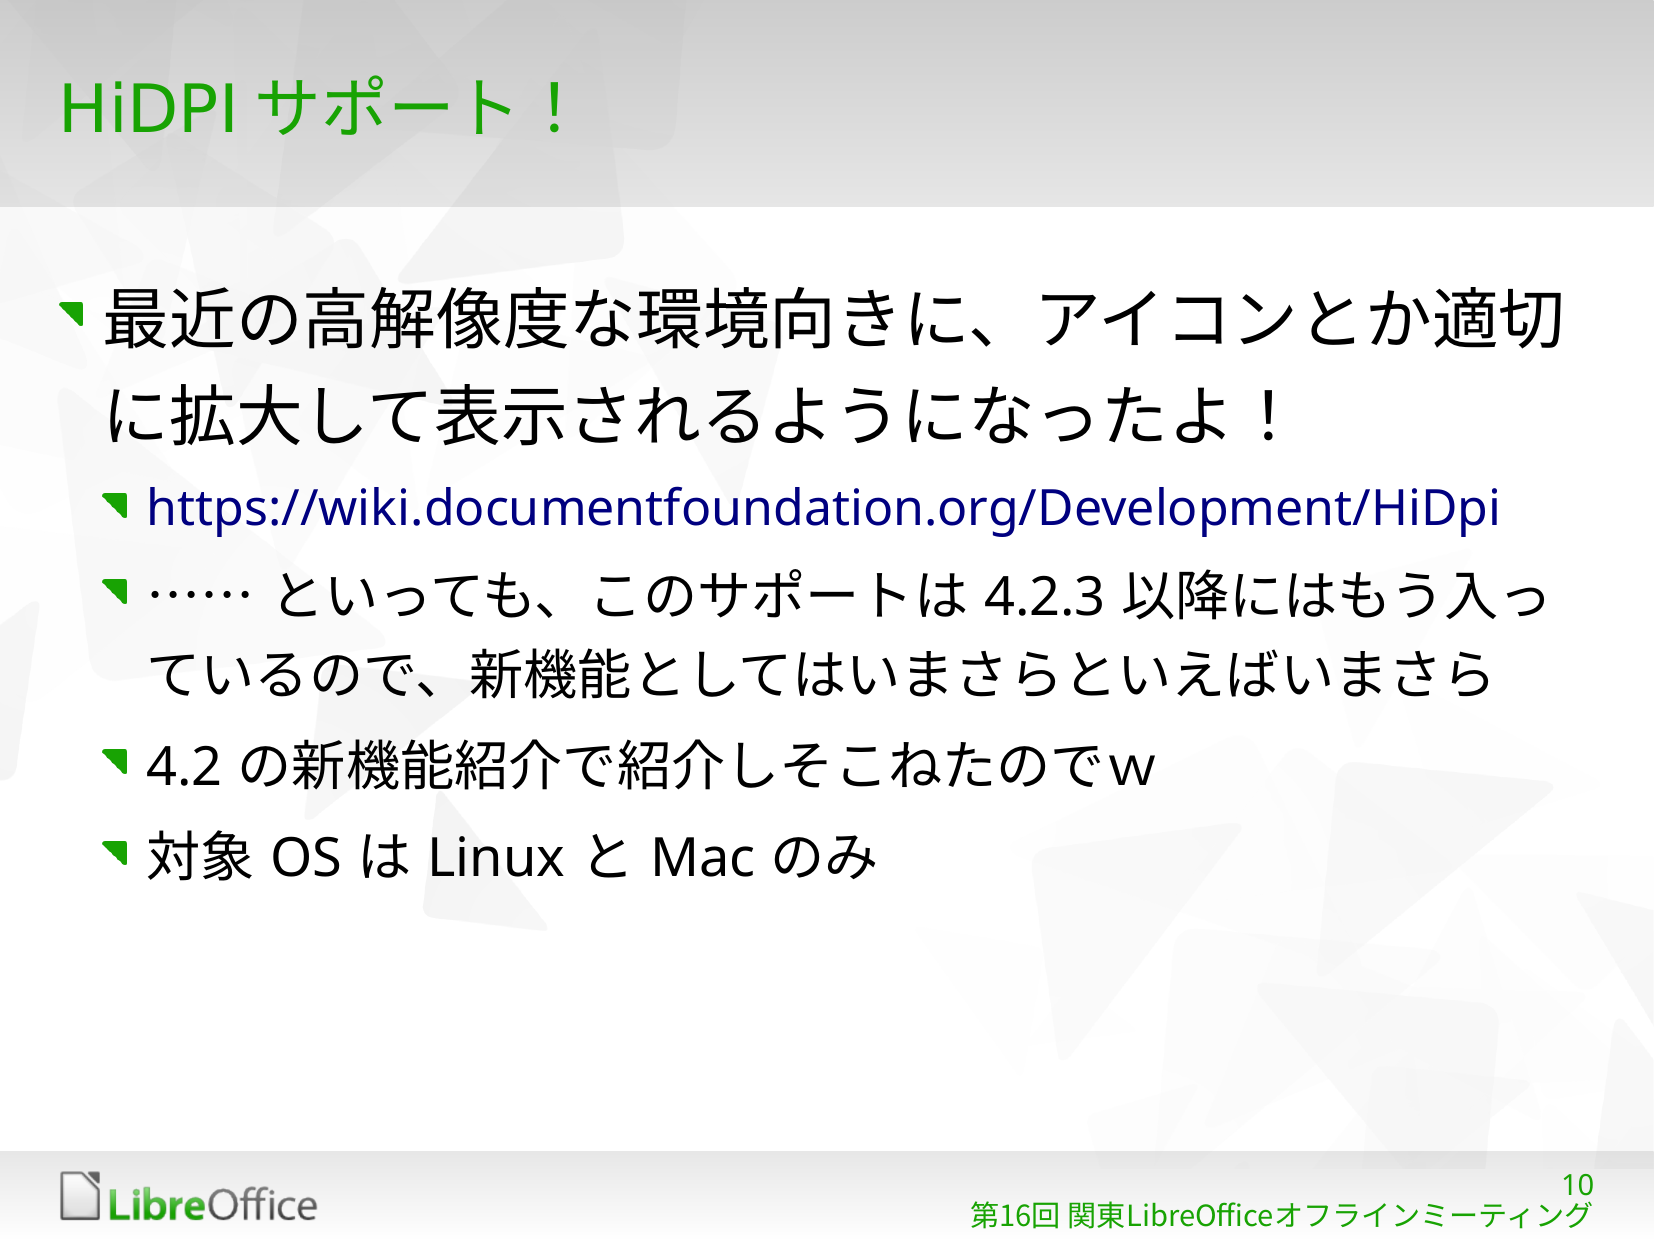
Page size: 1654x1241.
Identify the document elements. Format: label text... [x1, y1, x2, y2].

title HiDPIサポート！ [59, 29, 1595, 178]
picture [915, 548, 1654, 1169]
picture [41, 1152, 337, 1240]
picture [0, 0, 783, 931]
list 最近の高解像度な環境向きに、アイコンとか適切に拡大して表示されるようになったよ！ https://wiki.documentfoundation.org/Development/HiDpi ……といっても、このサポートは4.2.3以降にはもう入っているので、新機能としてはいまさらといえばいまさら 4.2の新機能紹介で紹介しそこねたのでｗ 対象OSはLinuxとMacのみ [59, 265, 1595, 986]
